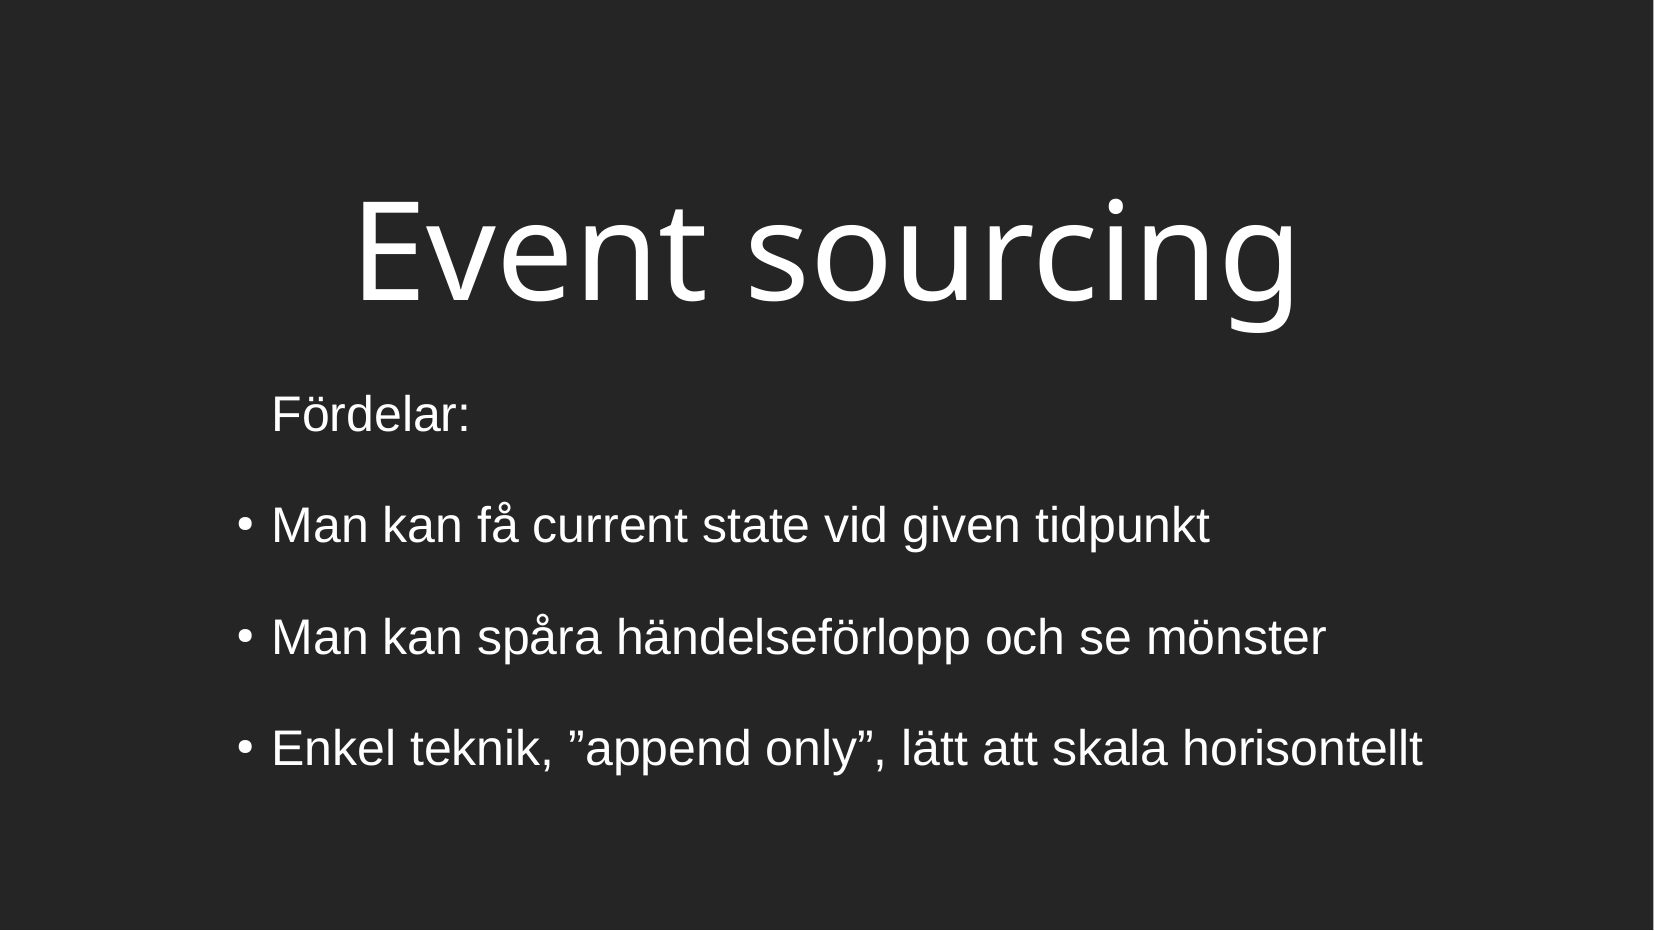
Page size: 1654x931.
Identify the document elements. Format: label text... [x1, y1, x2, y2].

title Event sourcing [82, 140, 1571, 355]
text_box Fördelar: Man kan få current state vid given tidpunkt Man kan spåra händelseförlopp och se mönster Enkel teknik, ”append only”, lätt att skala horisontellt [236, 385, 1506, 888]
